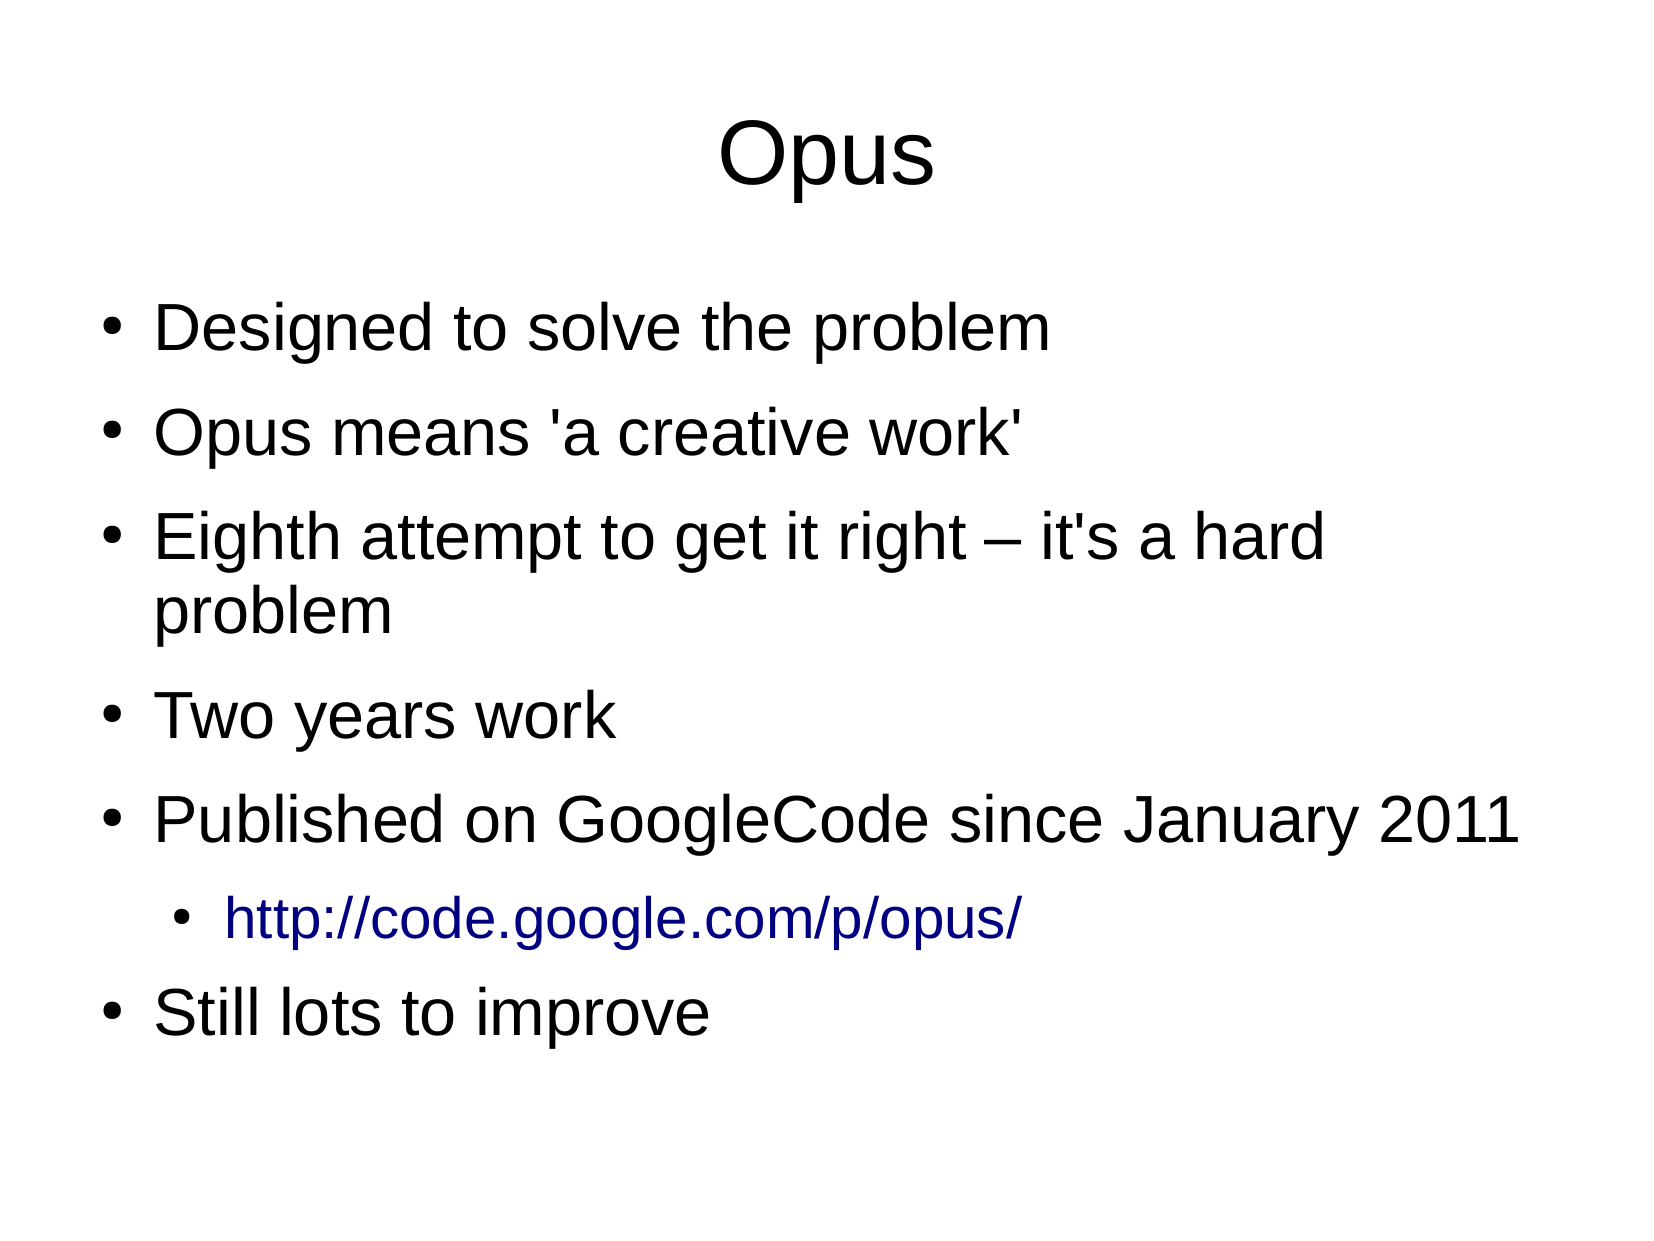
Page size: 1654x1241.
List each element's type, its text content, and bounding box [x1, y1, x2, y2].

list Designed to solve the problem Opus means 'a creative work' Eighth attempt to get it right – it's a hard problem Two years work Published on GoogleCode since January 2011 http://code.google.com/p/opus/ Still lots to improve [82, 290, 1571, 1109]
title Opus [82, 49, 1571, 257]
